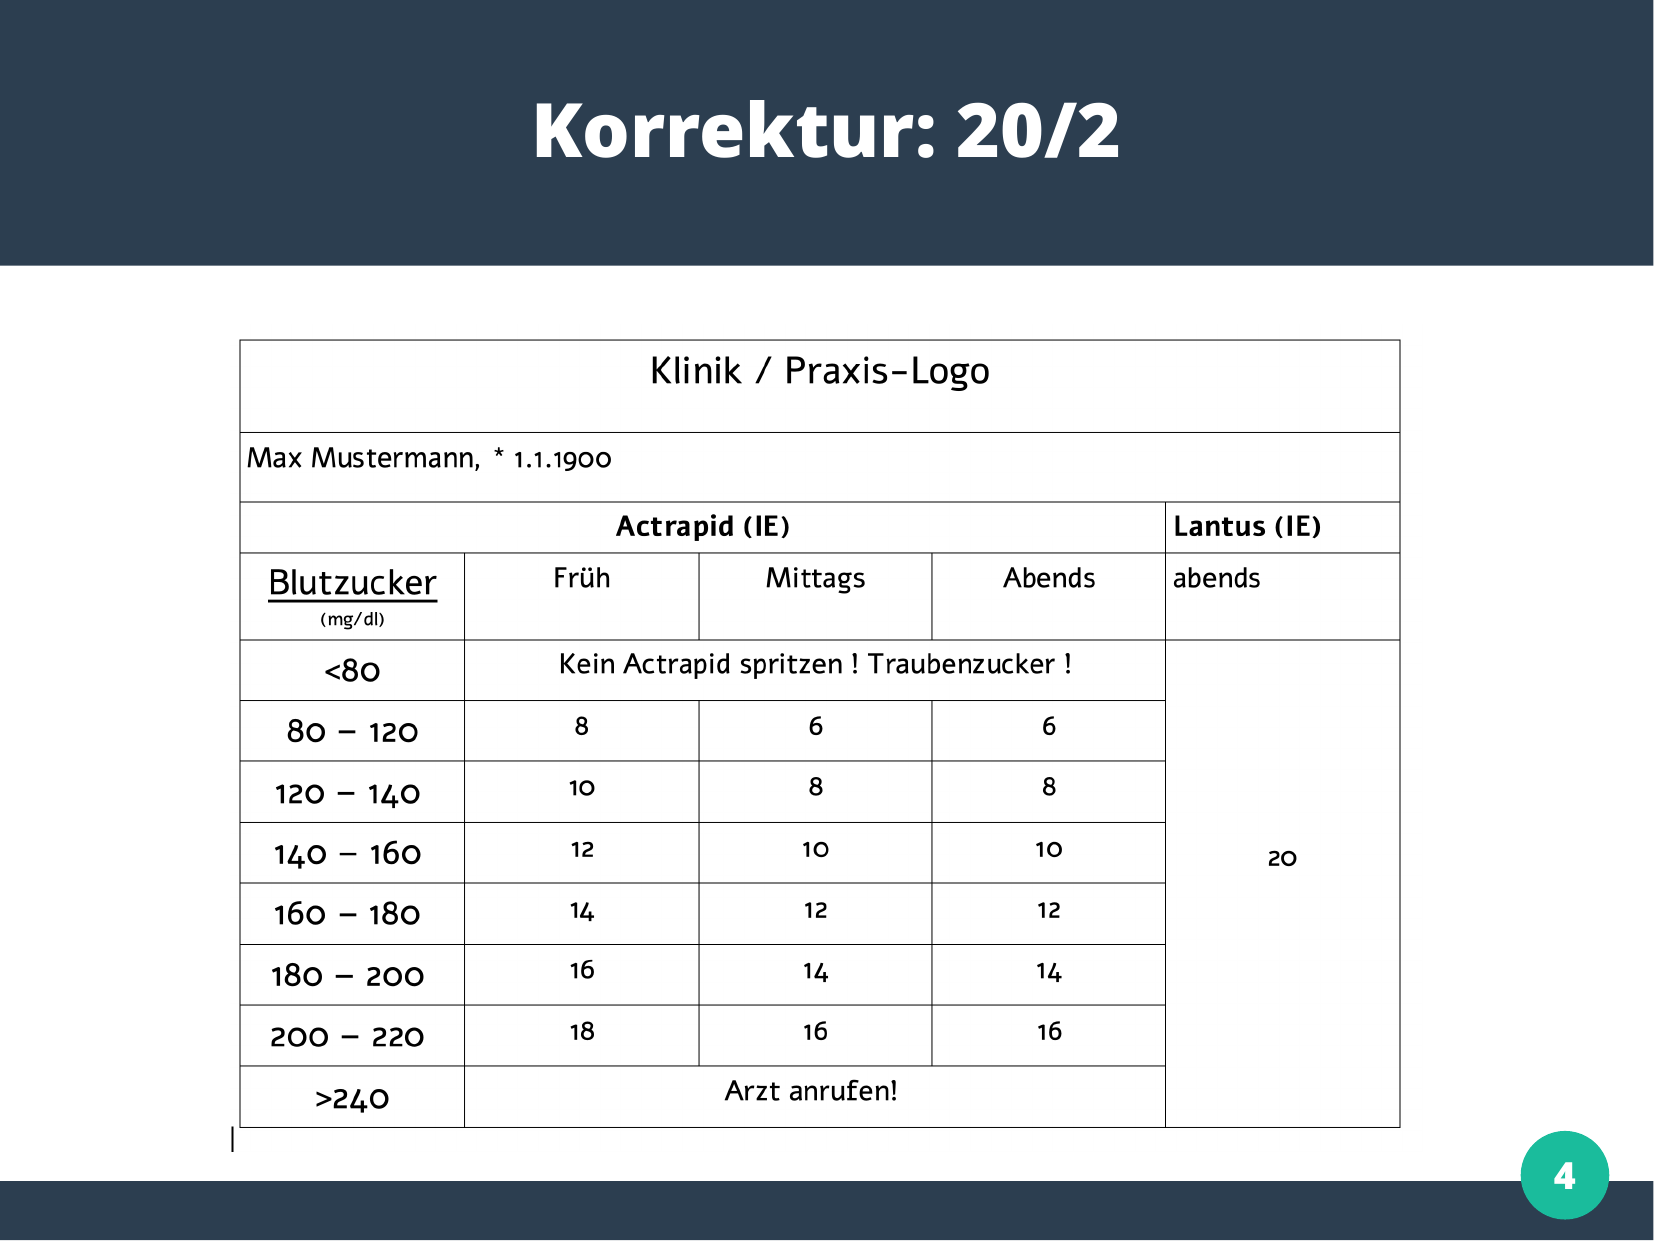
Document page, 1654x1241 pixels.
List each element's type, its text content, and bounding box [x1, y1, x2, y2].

title Korrektur: 20/2 [59, 49, 1595, 207]
picture [230, 324, 1423, 1152]
